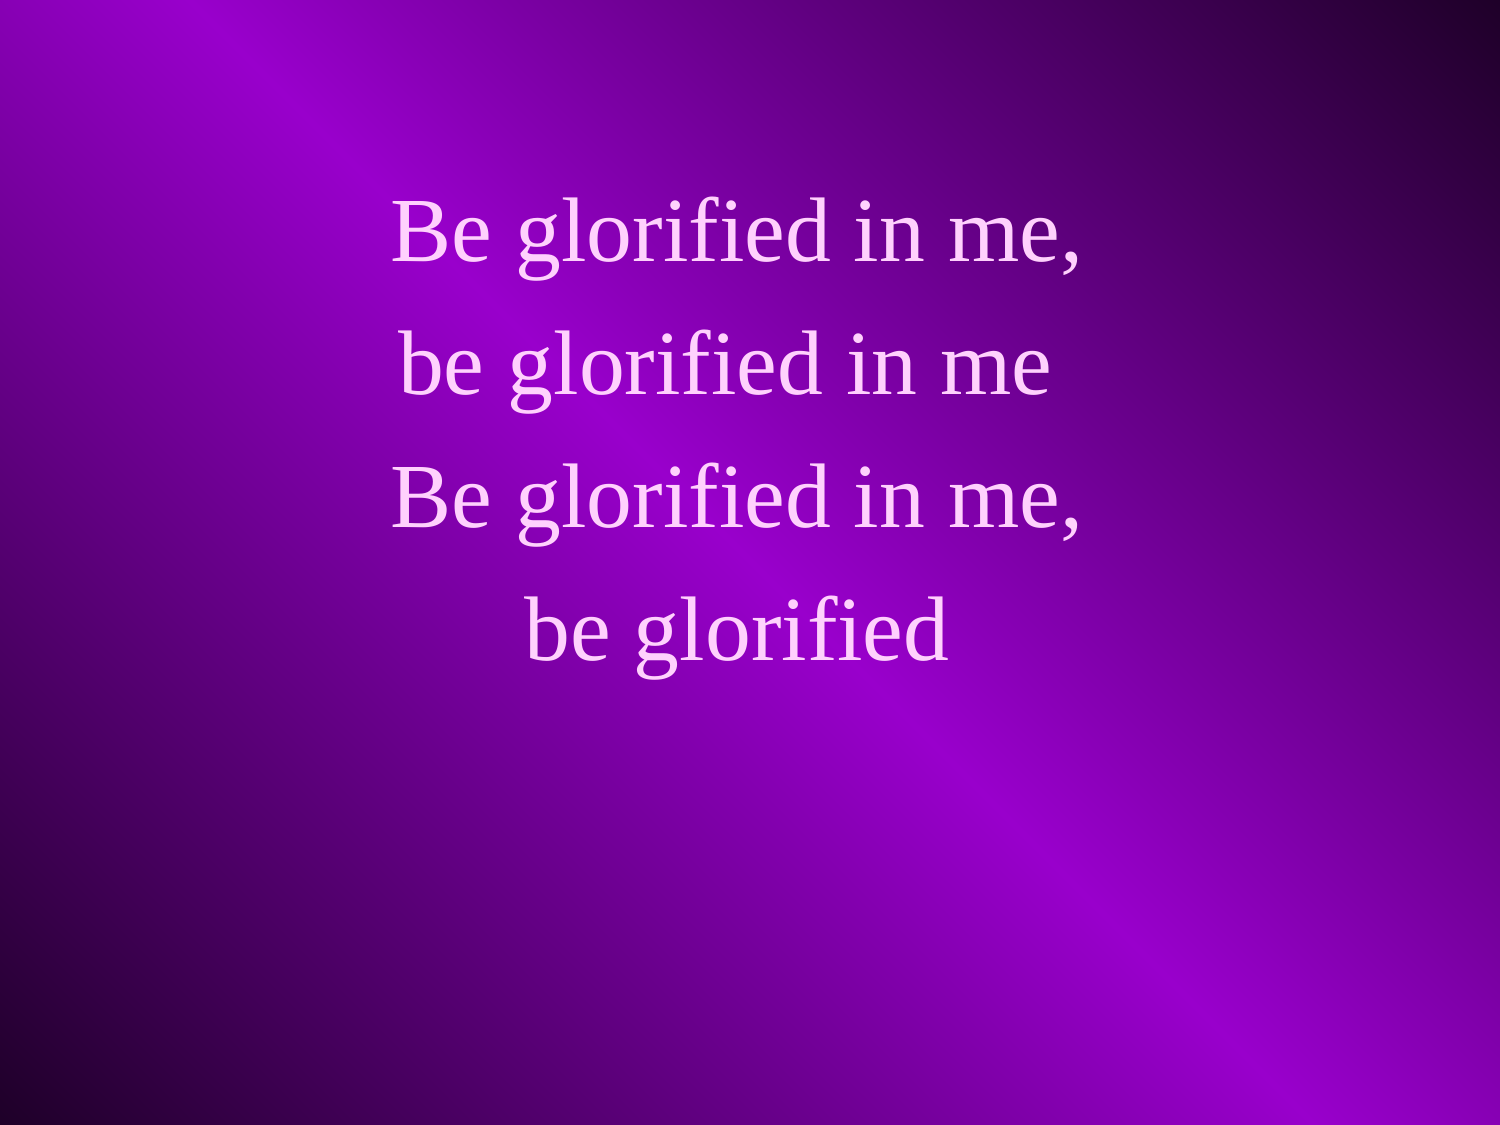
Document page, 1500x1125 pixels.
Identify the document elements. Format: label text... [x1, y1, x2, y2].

subtitle Be glorified in me, be glorified in me Be glorified in me, be glorified [112, 162, 1363, 925]
